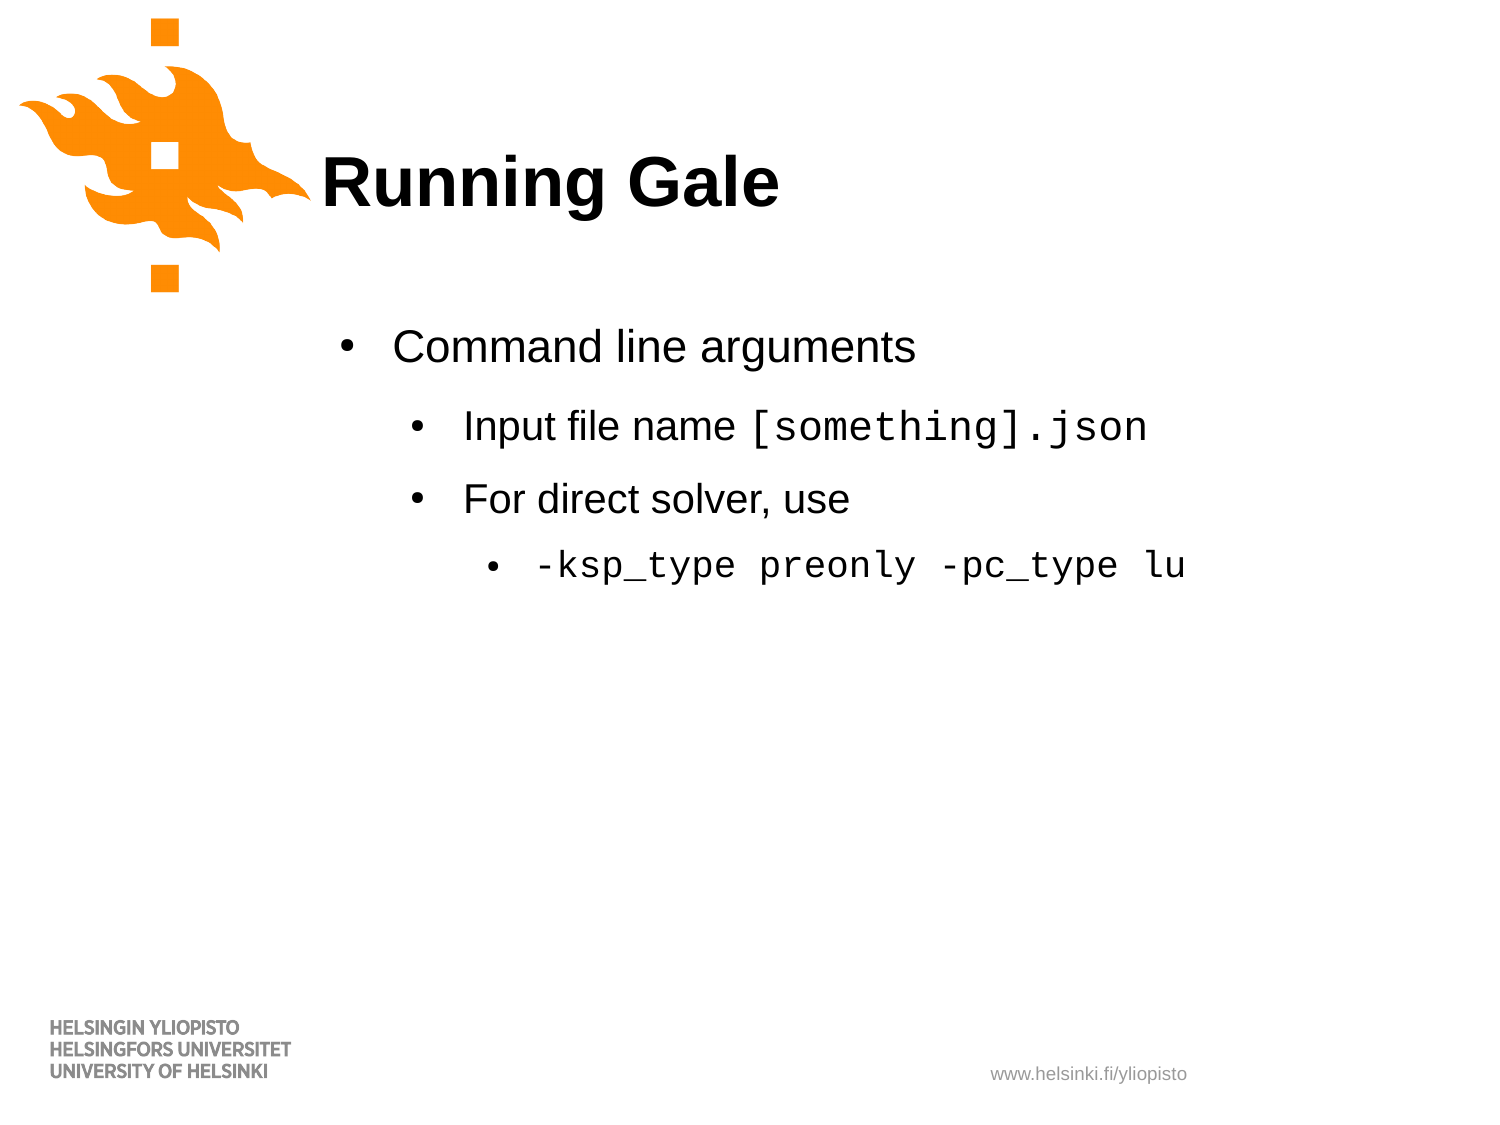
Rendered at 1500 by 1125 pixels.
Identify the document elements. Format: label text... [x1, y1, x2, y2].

title Running Gale [321, 87, 1447, 276]
list Command line arguments Input file name [something].json For direct solver, use -ksp_type preonly -pc_type lu [321, 321, 1447, 974]
picture [0, 0, 337, 318]
picture [32, 1001, 309, 1096]
